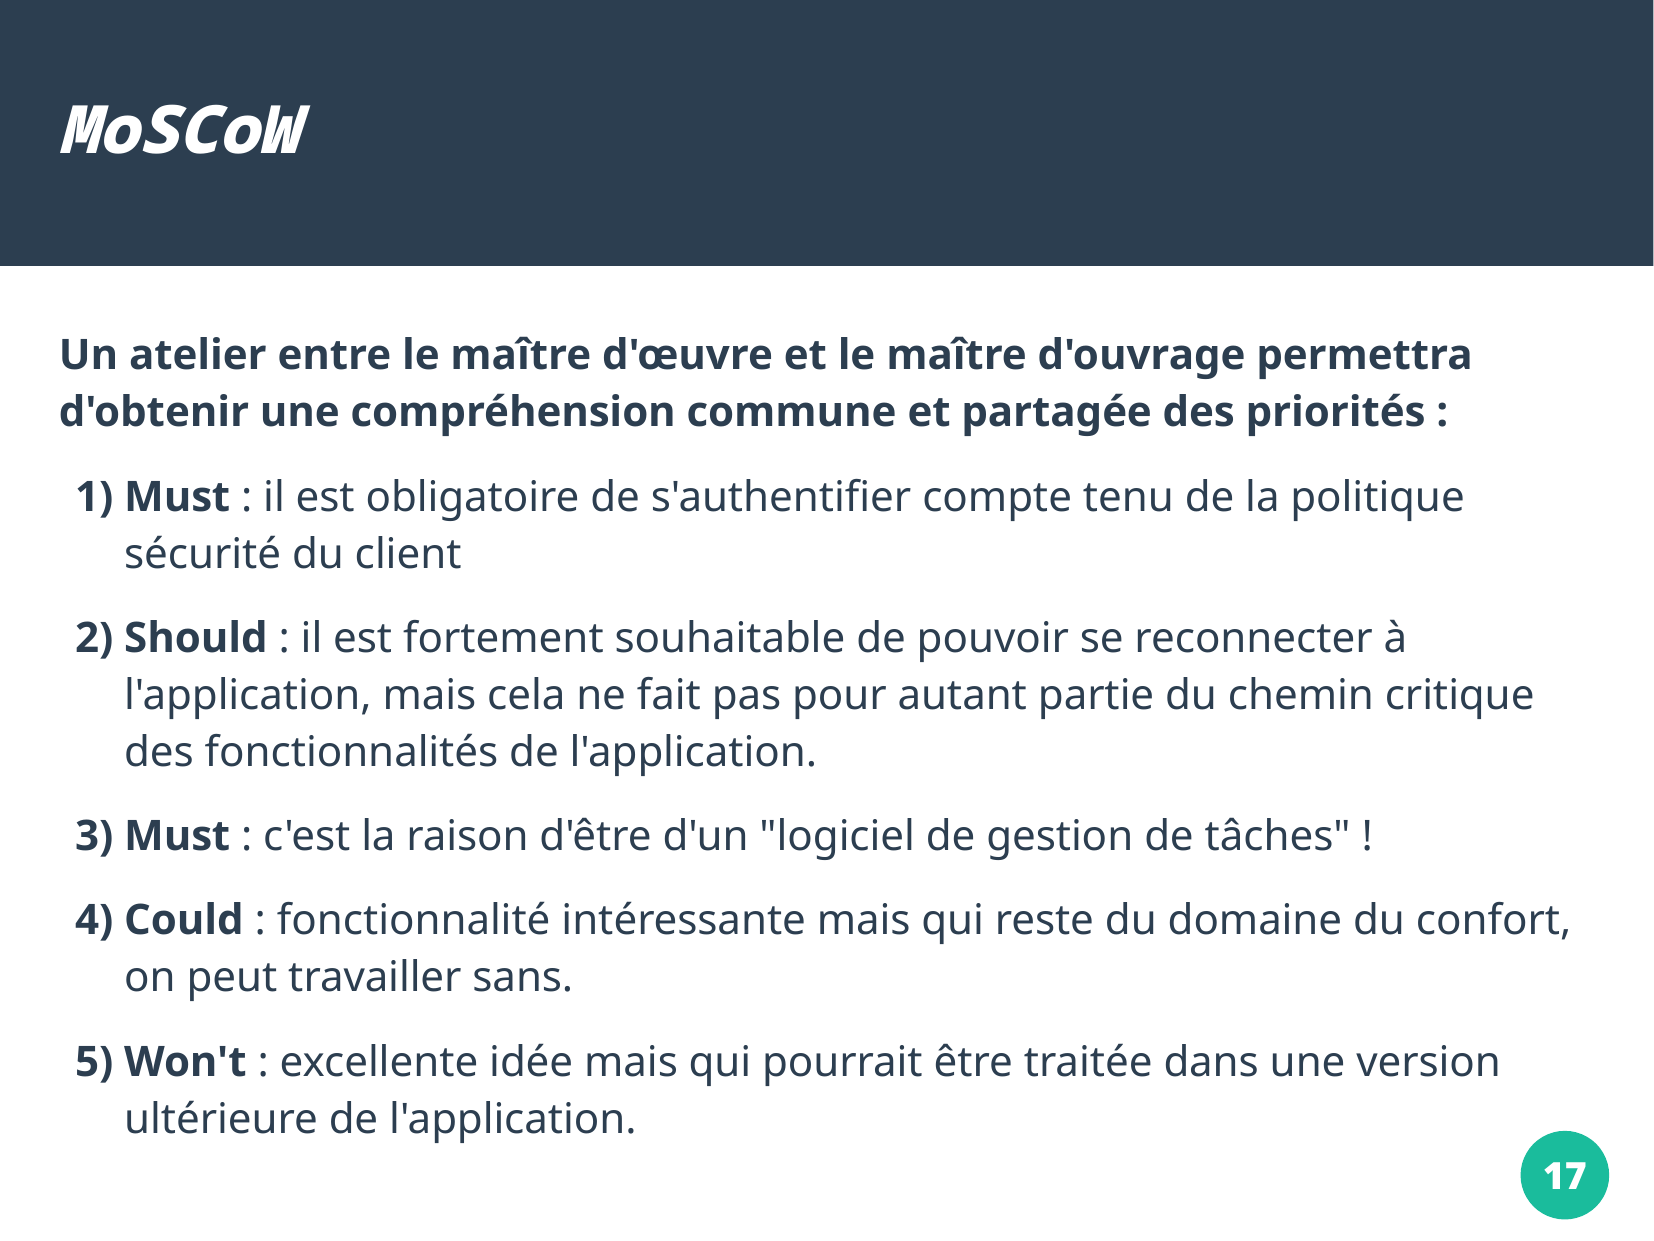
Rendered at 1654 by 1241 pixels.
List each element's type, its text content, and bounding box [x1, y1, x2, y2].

list Un atelier entre le maître d'œuvre et le maître d'ouvrage permettra d'obtenir une compréhension commune et partagée des priorités : Must : il est obligatoire de s'authentifier compte tenu de la politique sécurité du client Should : il est fortement souhaitable de pouvoir se reconnecter à l'application, mais cela ne fait pas pour autant partie du chemin critique des fonctionnalités de l'application. Must : c'est la raison d'être d'un "logiciel de gestion de tâches" ! Could : fonctionnalité intéressante mais qui reste du domaine du confort, on peut travailler sans. Won't : excellente idée mais qui pourrait être traitée dans une version ultérieure de l'application. [58, 324, 1595, 1152]
title MoSCoW [58, 49, 1595, 207]
